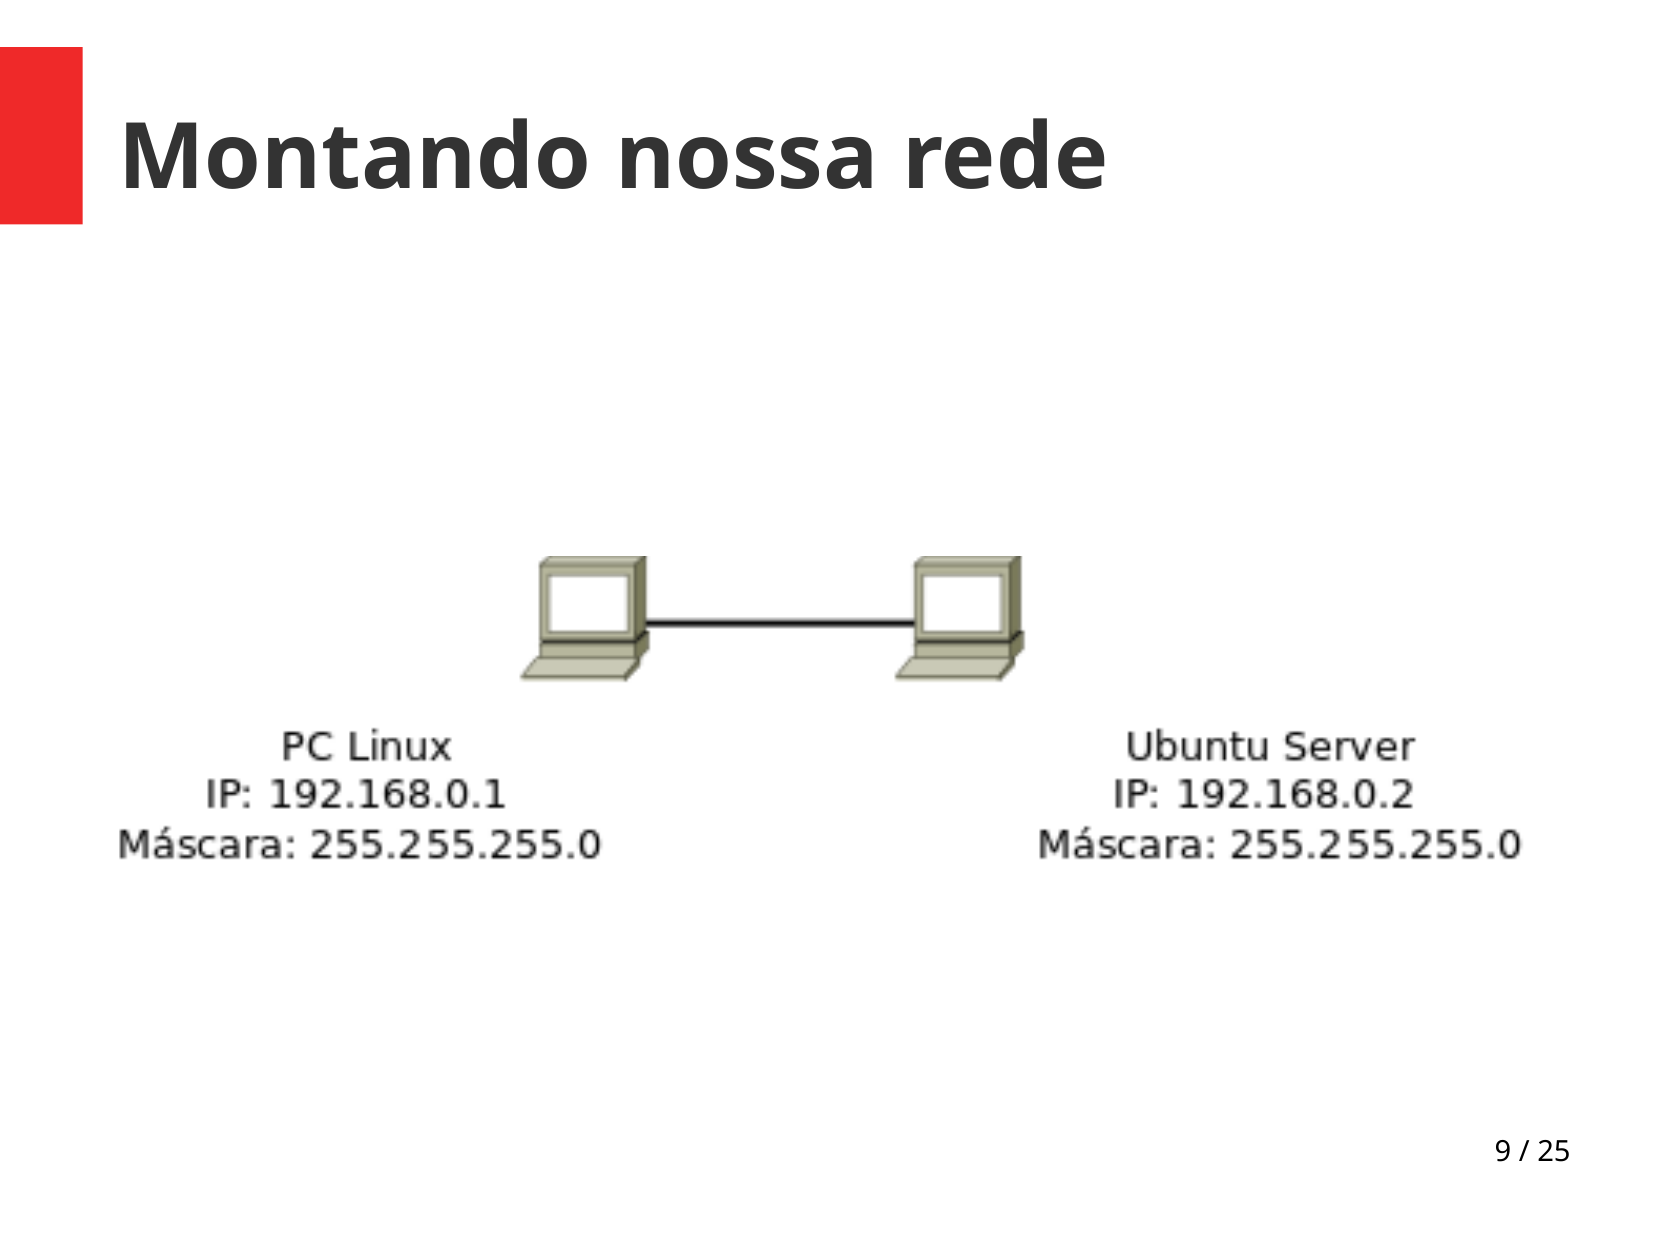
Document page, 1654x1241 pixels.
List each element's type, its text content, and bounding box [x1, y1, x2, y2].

title Montando nossa rede [118, 49, 1571, 257]
picture [118, 556, 1536, 872]
